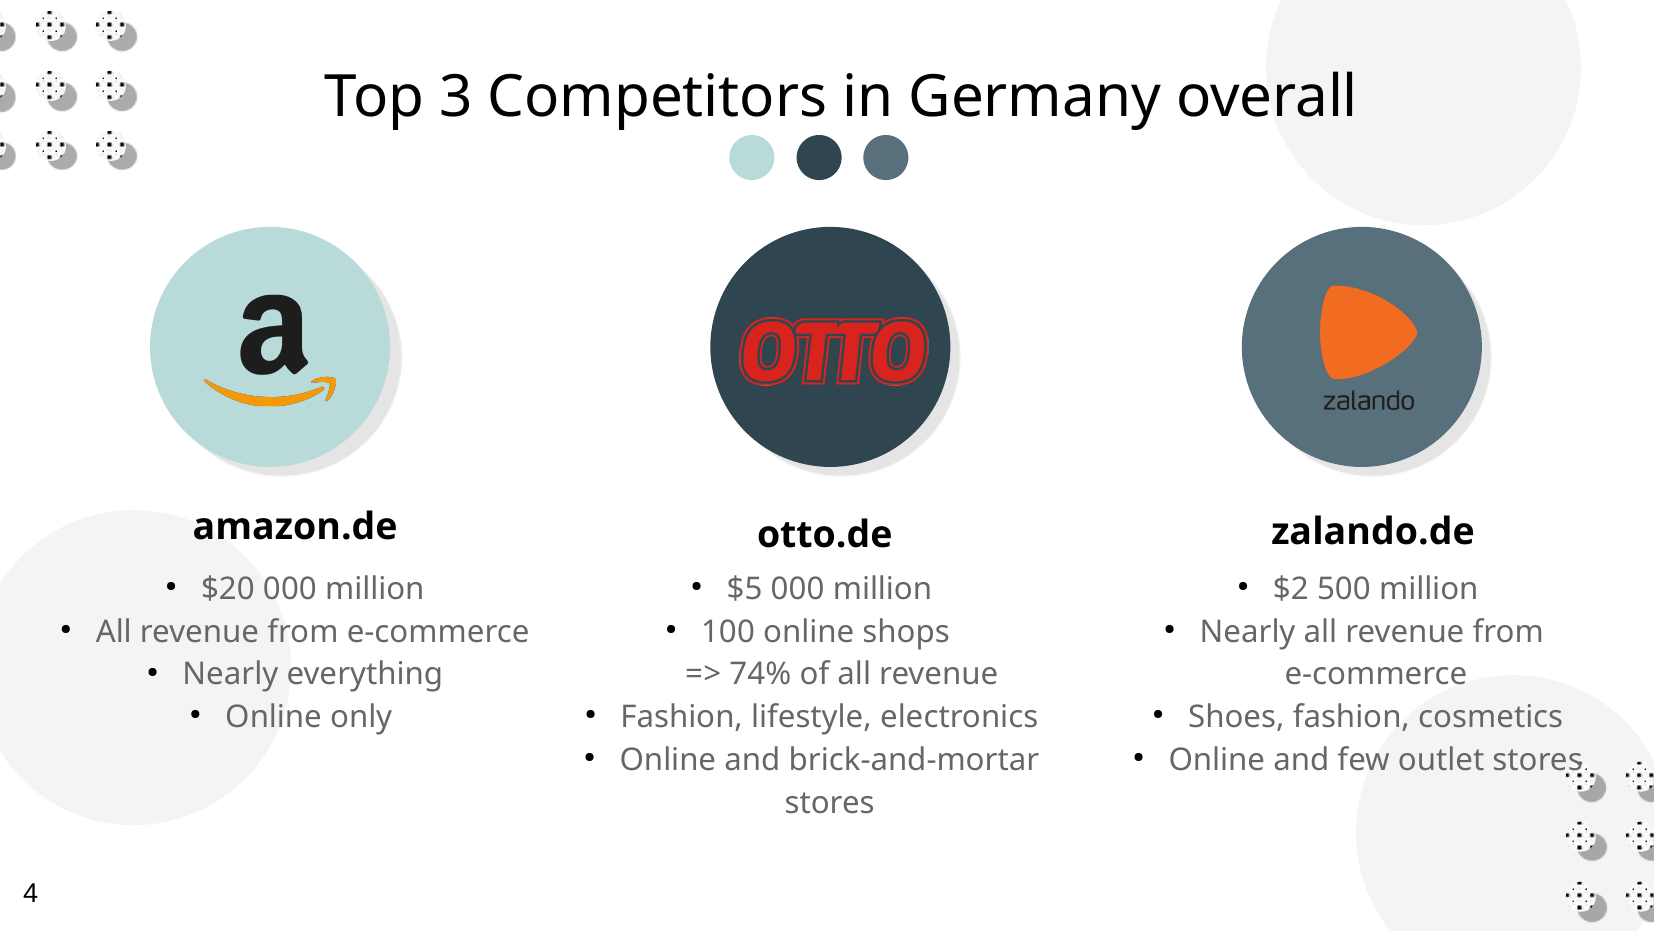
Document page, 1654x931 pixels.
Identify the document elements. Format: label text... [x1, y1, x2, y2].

text_box $20 000 million All revenue from e-commerce Nearly everything Online only [29, 558, 531, 830]
text_box [939, 295, 951, 398]
text_box amazon.de [147, 492, 443, 558]
picture [1625, 821, 1654, 852]
picture [1565, 881, 1596, 912]
picture [0, 13, 6, 38]
picture [35, 70, 66, 101]
text_box [732, 226, 928, 277]
text_box [1274, 226, 1450, 265]
text_box Top 3 Competitors in Germany overall [265, 46, 1418, 179]
text_box [740, 427, 920, 467]
text_box [863, 135, 909, 181]
text_box $5 000 million 100 online shops => 74% of all revenue Fashion, lifestyle, electronics Online and brick-and-mortar stores [531, 558, 1092, 830]
picture [197, 289, 343, 413]
picture [95, 10, 126, 41]
text_box [1275, 430, 1449, 467]
text_box [710, 284, 728, 410]
text_box otto.de [720, 500, 931, 558]
text_box $2 500 million Nearly all revenue from e-commerce Shoes, fashion, cosmetics Online and few outlet stores [1092, 558, 1625, 830]
picture [0, 74, 6, 99]
picture [1236, 265, 1501, 430]
picture [1565, 830, 1596, 852]
picture [728, 277, 939, 427]
text_box [796, 135, 842, 181]
text_box [150, 226, 391, 467]
picture [1625, 881, 1654, 912]
picture [95, 130, 127, 161]
text_box <number> [8, 870, 1063, 916]
text_box zalando.de [1240, 496, 1506, 558]
picture [1625, 761, 1654, 792]
picture [95, 70, 126, 101]
picture [35, 10, 66, 41]
text_box [729, 135, 775, 181]
picture [0, 133, 7, 159]
picture [35, 130, 67, 161]
